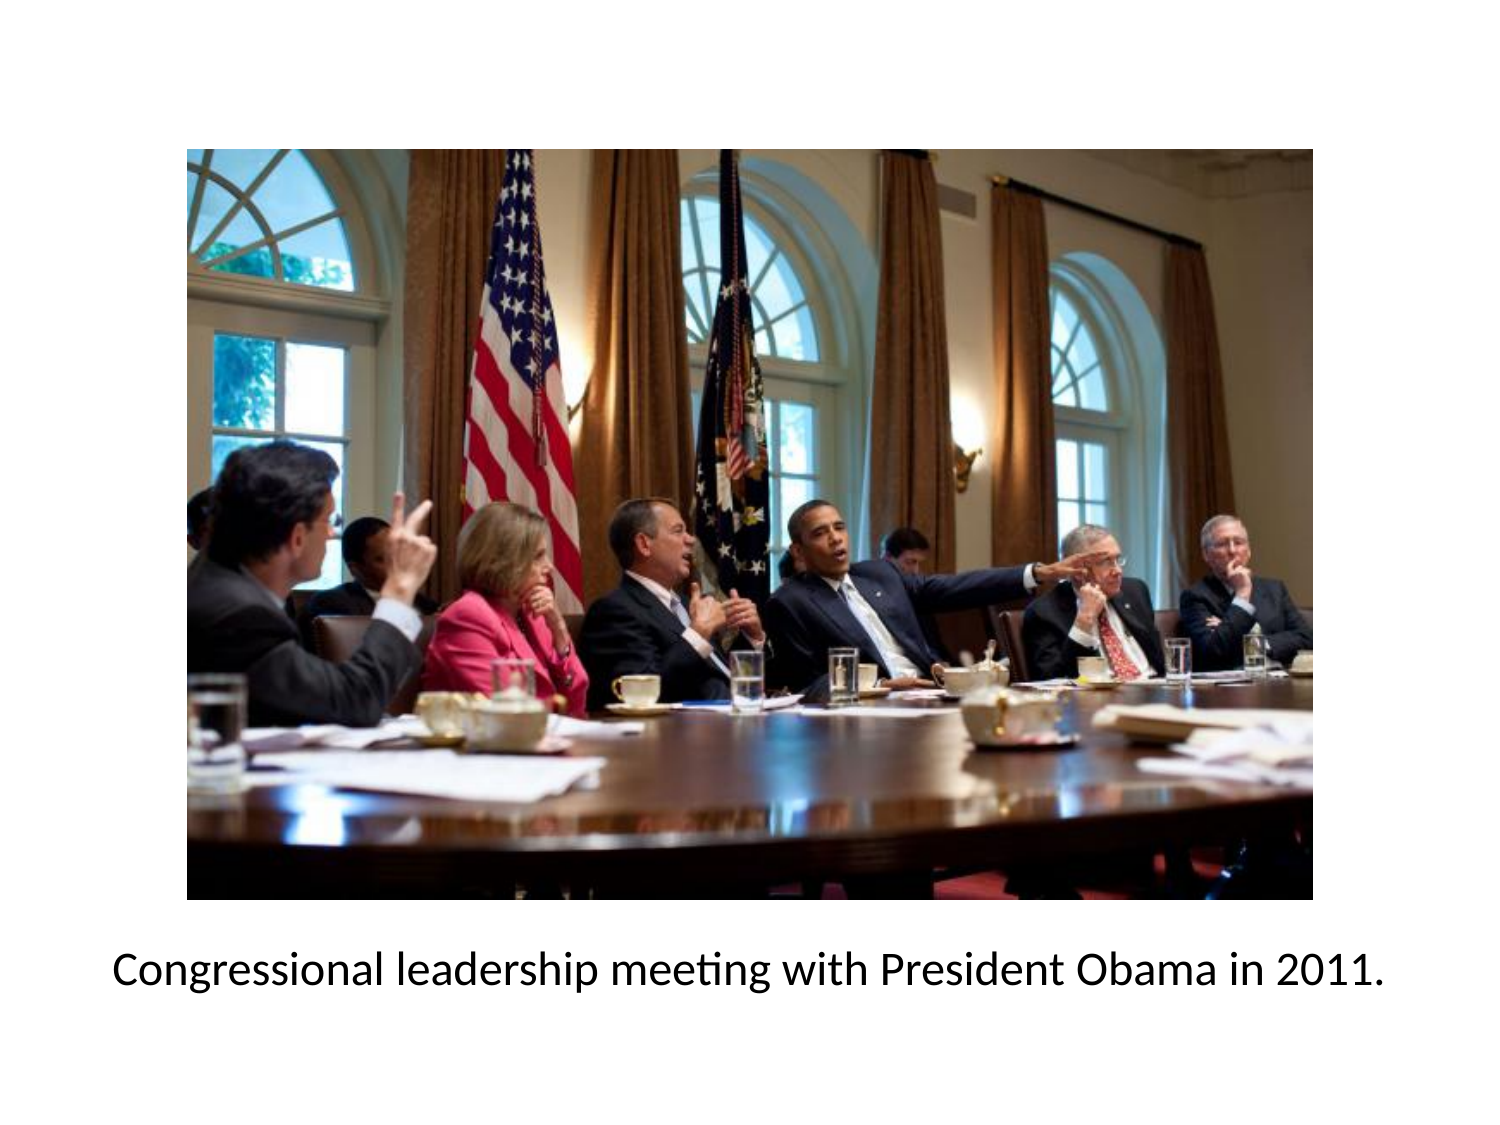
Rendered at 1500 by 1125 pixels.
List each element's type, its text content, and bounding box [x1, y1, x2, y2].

picture [187, 149, 1313, 900]
text_box Congressional leadership meeting with President Obama in 2011. [97, 930, 1403, 1003]
